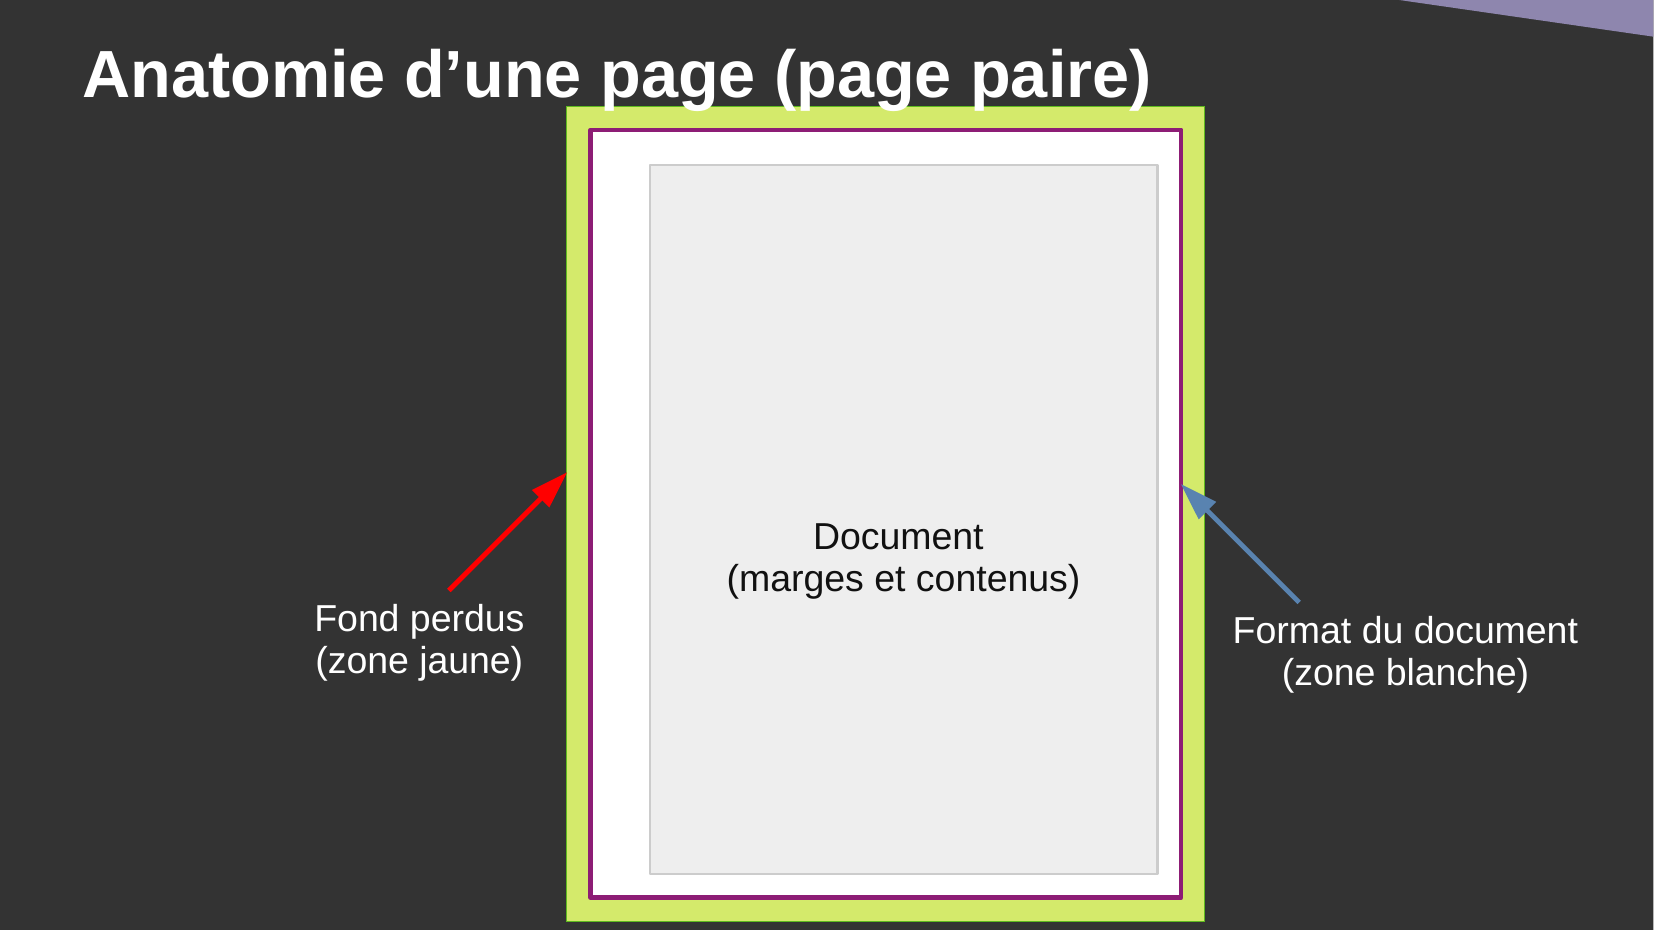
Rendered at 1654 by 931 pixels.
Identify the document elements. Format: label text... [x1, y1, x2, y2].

text_box Document (marges et contenus) [673, 507, 1134, 607]
text_box [1399, 0, 1654, 37]
text_box Fond perdus (zone jaune) [259, 590, 579, 690]
text_box [566, 122, 1205, 922]
title Anatomie d’une page (page paire) [82, 37, 1571, 122]
text_box Format du document (zone blanche) [1204, 602, 1607, 702]
